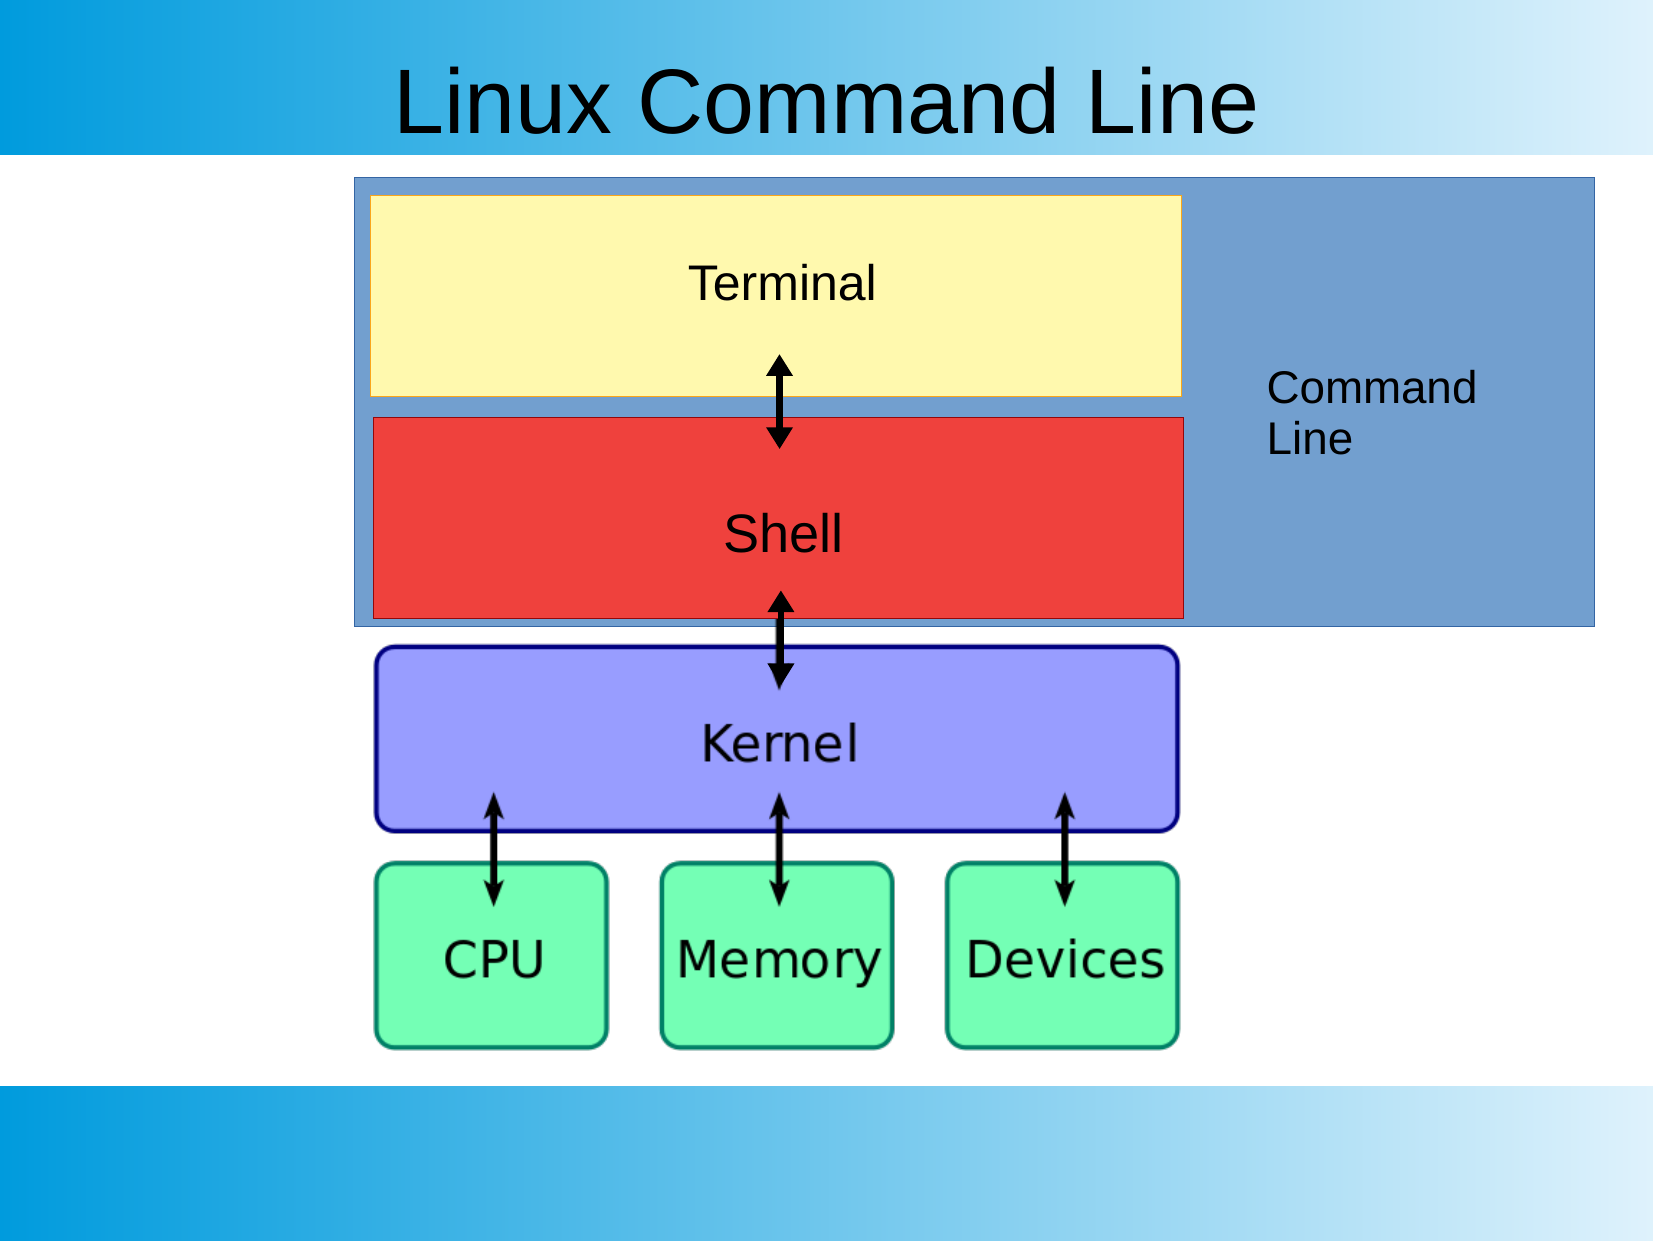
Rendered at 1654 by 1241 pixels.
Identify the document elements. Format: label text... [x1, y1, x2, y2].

text_box Command Line [1251, 354, 1583, 472]
text_box Shell [708, 496, 957, 572]
title Linux Command Line [82, 49, 1571, 155]
text_box [374, 418, 1184, 618]
text_box [354, 177, 1595, 627]
text_box Terminal [673, 248, 922, 331]
picture [342, 396, 1217, 1087]
